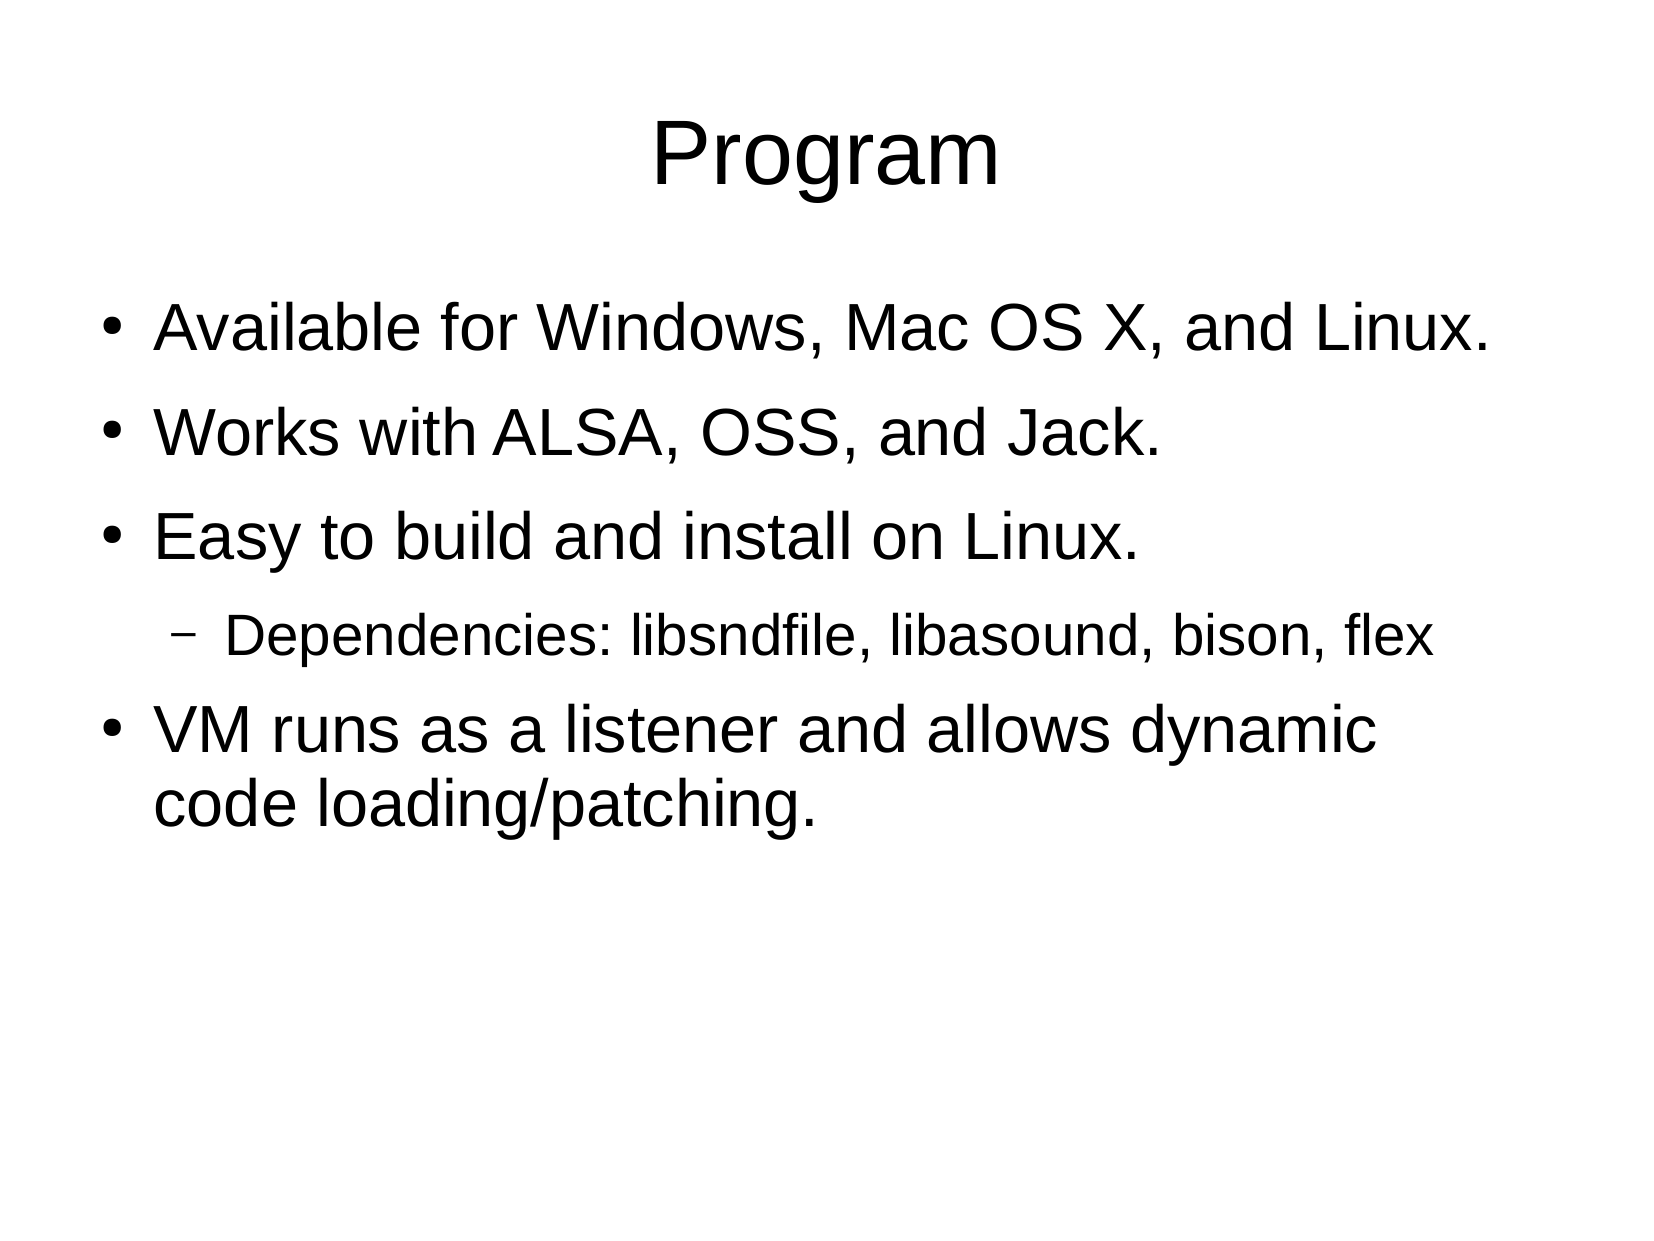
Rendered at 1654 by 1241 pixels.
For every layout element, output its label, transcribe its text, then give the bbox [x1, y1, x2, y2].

title Program [82, 49, 1571, 257]
list Available for Windows, Mac OS X, and Linux. Works with ALSA, OSS, and Jack. Easy to build and install on Linux. Dependencies: libsndfile, libasound, bison, flex VM runs as a listener and allows dynamic code loading/patching. [82, 290, 1538, 1010]
